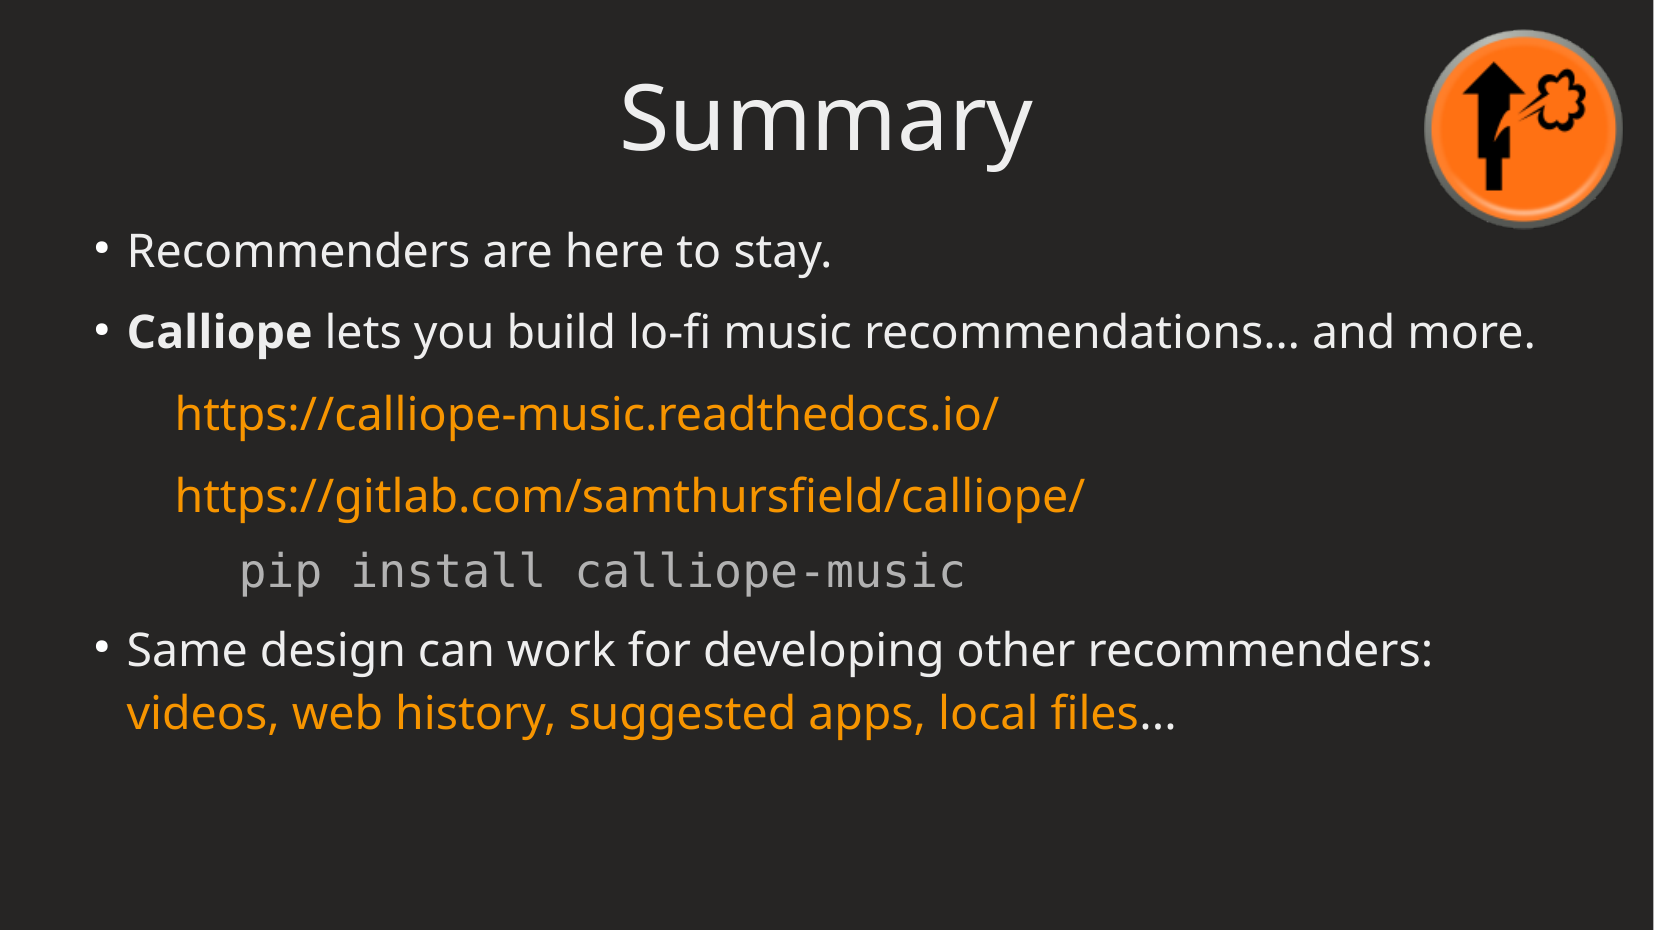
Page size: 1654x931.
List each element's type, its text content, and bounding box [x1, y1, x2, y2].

title Summary [82, 37, 1424, 193]
list Recommenders are here to stay. Calliope lets you build lo-fi music recommendations… and more. https://calliope-music.readthedocs.io/ https://gitlab.com/samthursfield/calliope/ pip install calliope-music Same design can work for developing other recommenders: videos, web history, suggested apps, local files... [82, 217, 1571, 758]
picture [1424, 29, 1625, 230]
